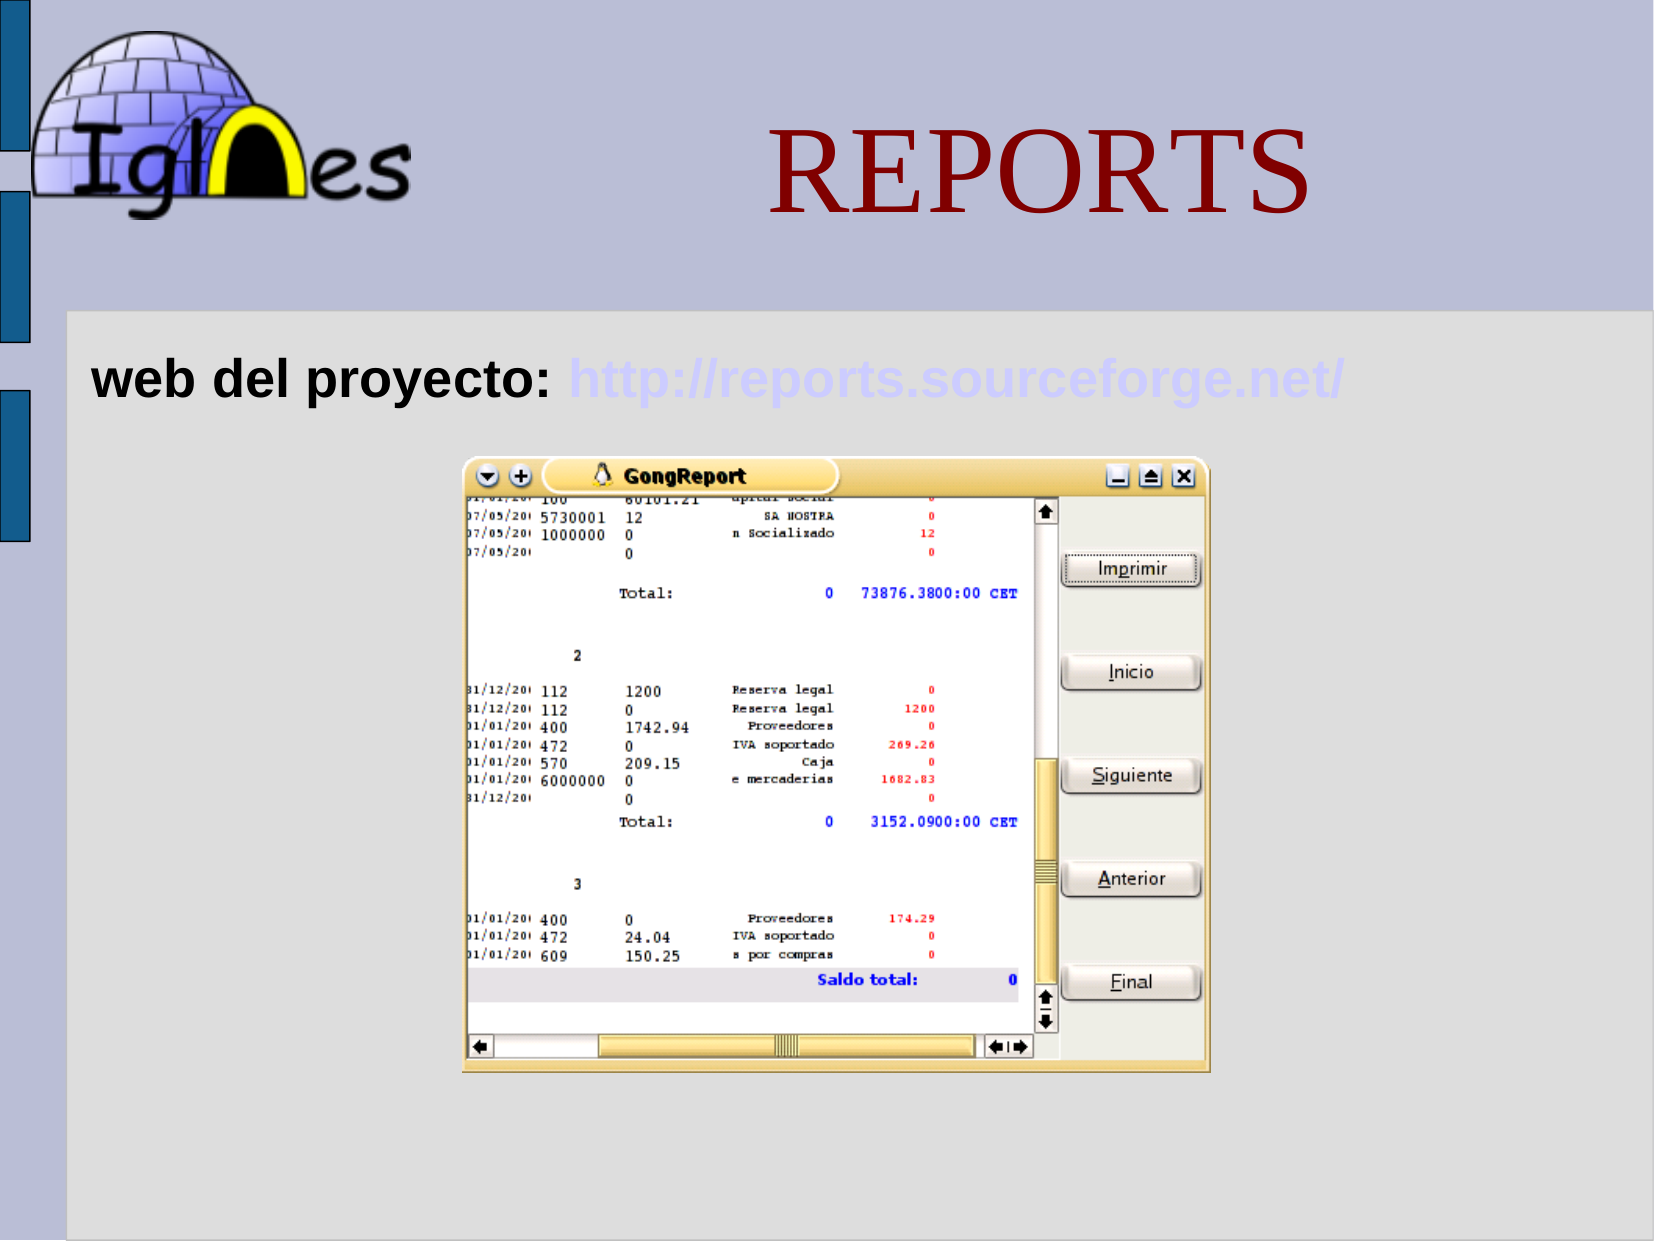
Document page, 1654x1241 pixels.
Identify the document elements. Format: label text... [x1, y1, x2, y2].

picture [31, 31, 411, 220]
picture [462, 456, 1211, 1073]
text_box web del proyecto: http://reports.sourceforge.net/ [73, 233, 1436, 409]
text_box REPORTS [496, 63, 1586, 238]
